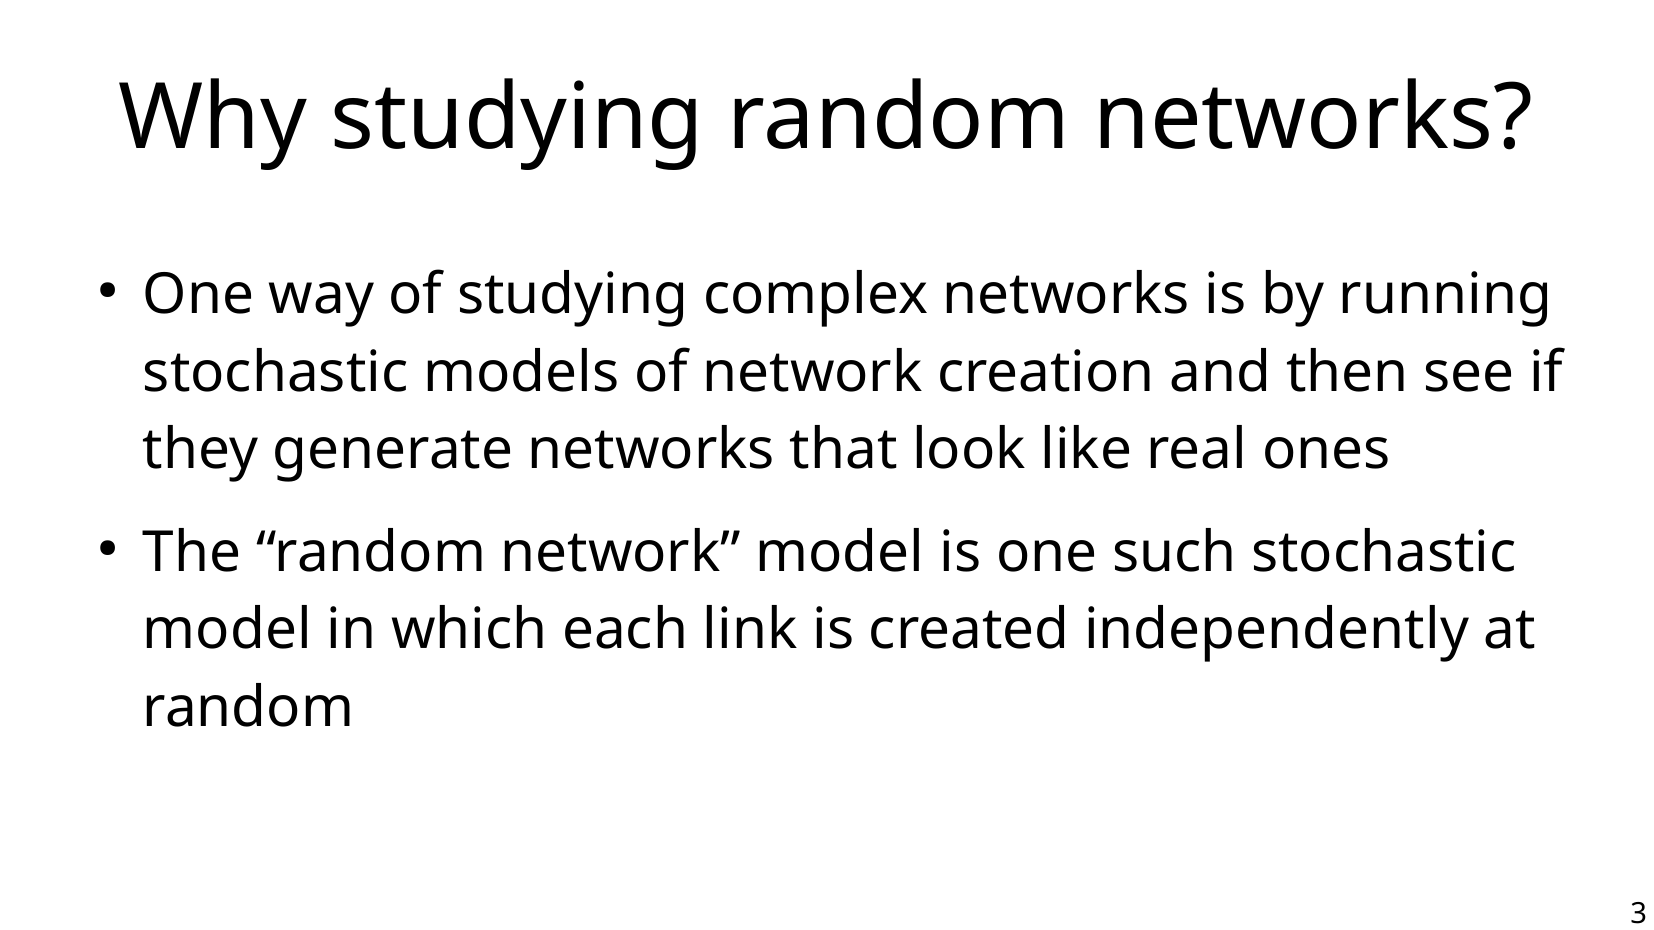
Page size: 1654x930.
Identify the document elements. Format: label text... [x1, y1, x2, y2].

title Why studying random networks? [82, 1, 1571, 225]
list One way of studying complex networks is by running stochastic models of network creation and then see if they generate networks that look like real ones The “random network” model is one such stochastic model in which each link is created independently at random [82, 252, 1571, 793]
